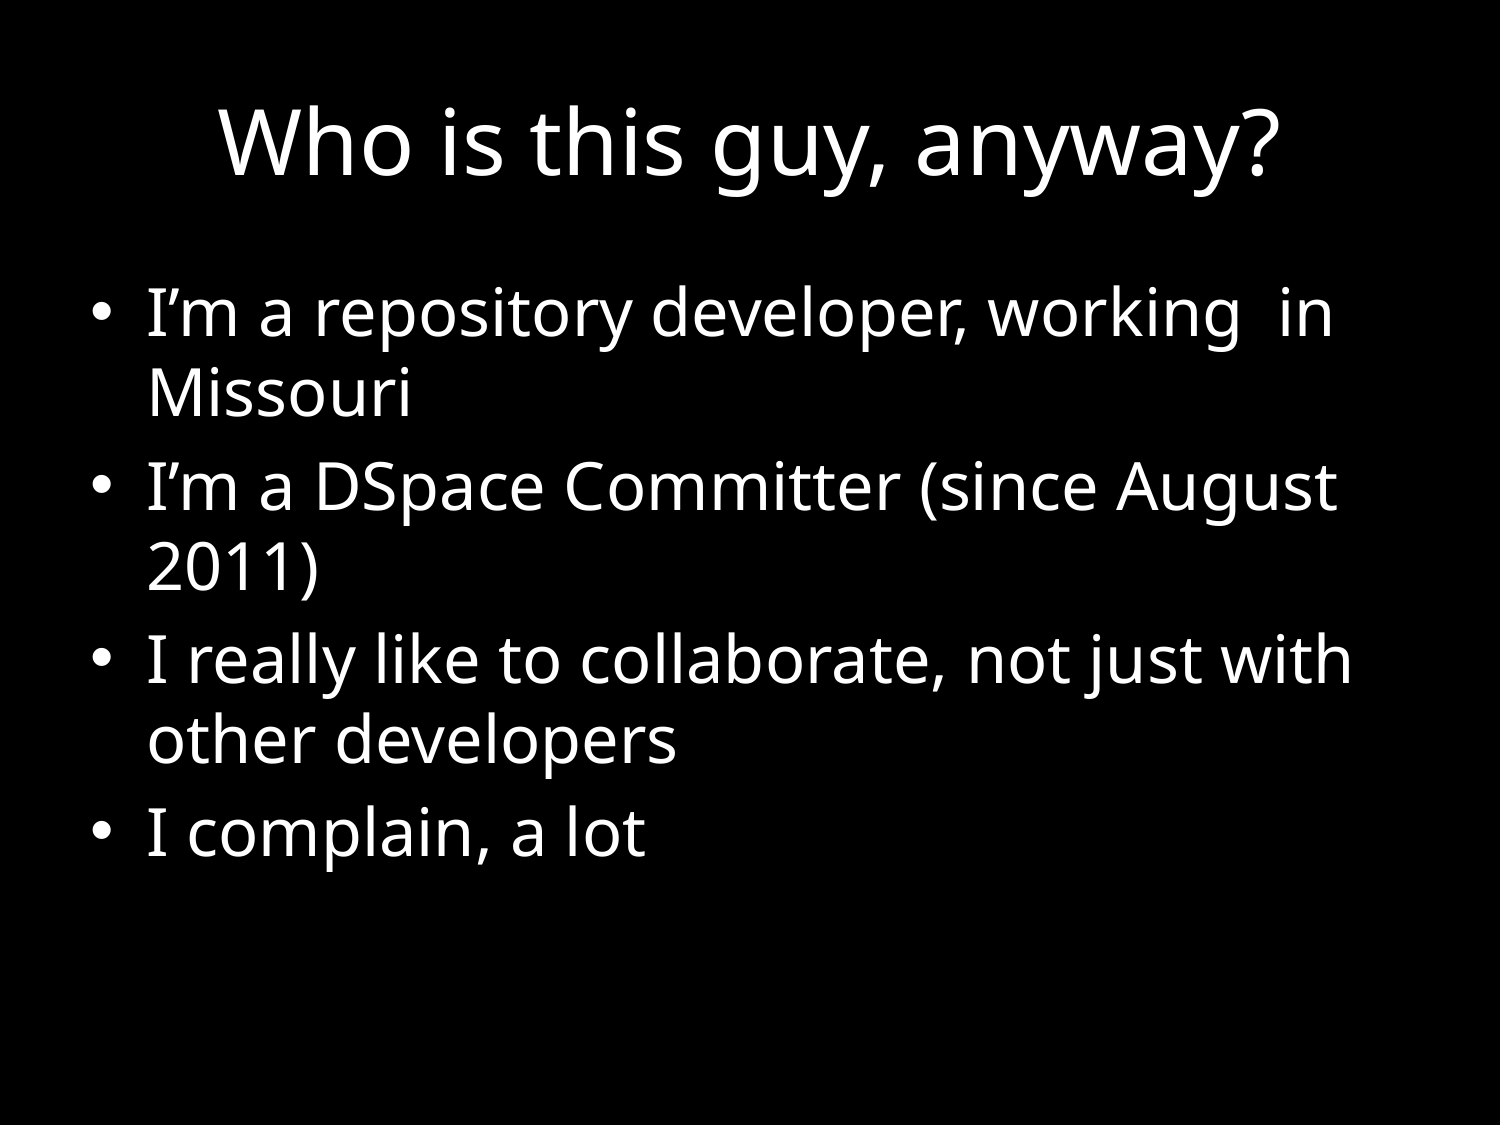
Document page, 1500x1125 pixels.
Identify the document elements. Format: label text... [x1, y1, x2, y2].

list I’m a repository developer, working in Missouri I’m a DSpace Committer (since August 2011) I really like to collaborate, not just with other developers I complain, a lot [75, 262, 1425, 1005]
title Who is this guy, anyway? [75, 45, 1425, 233]
